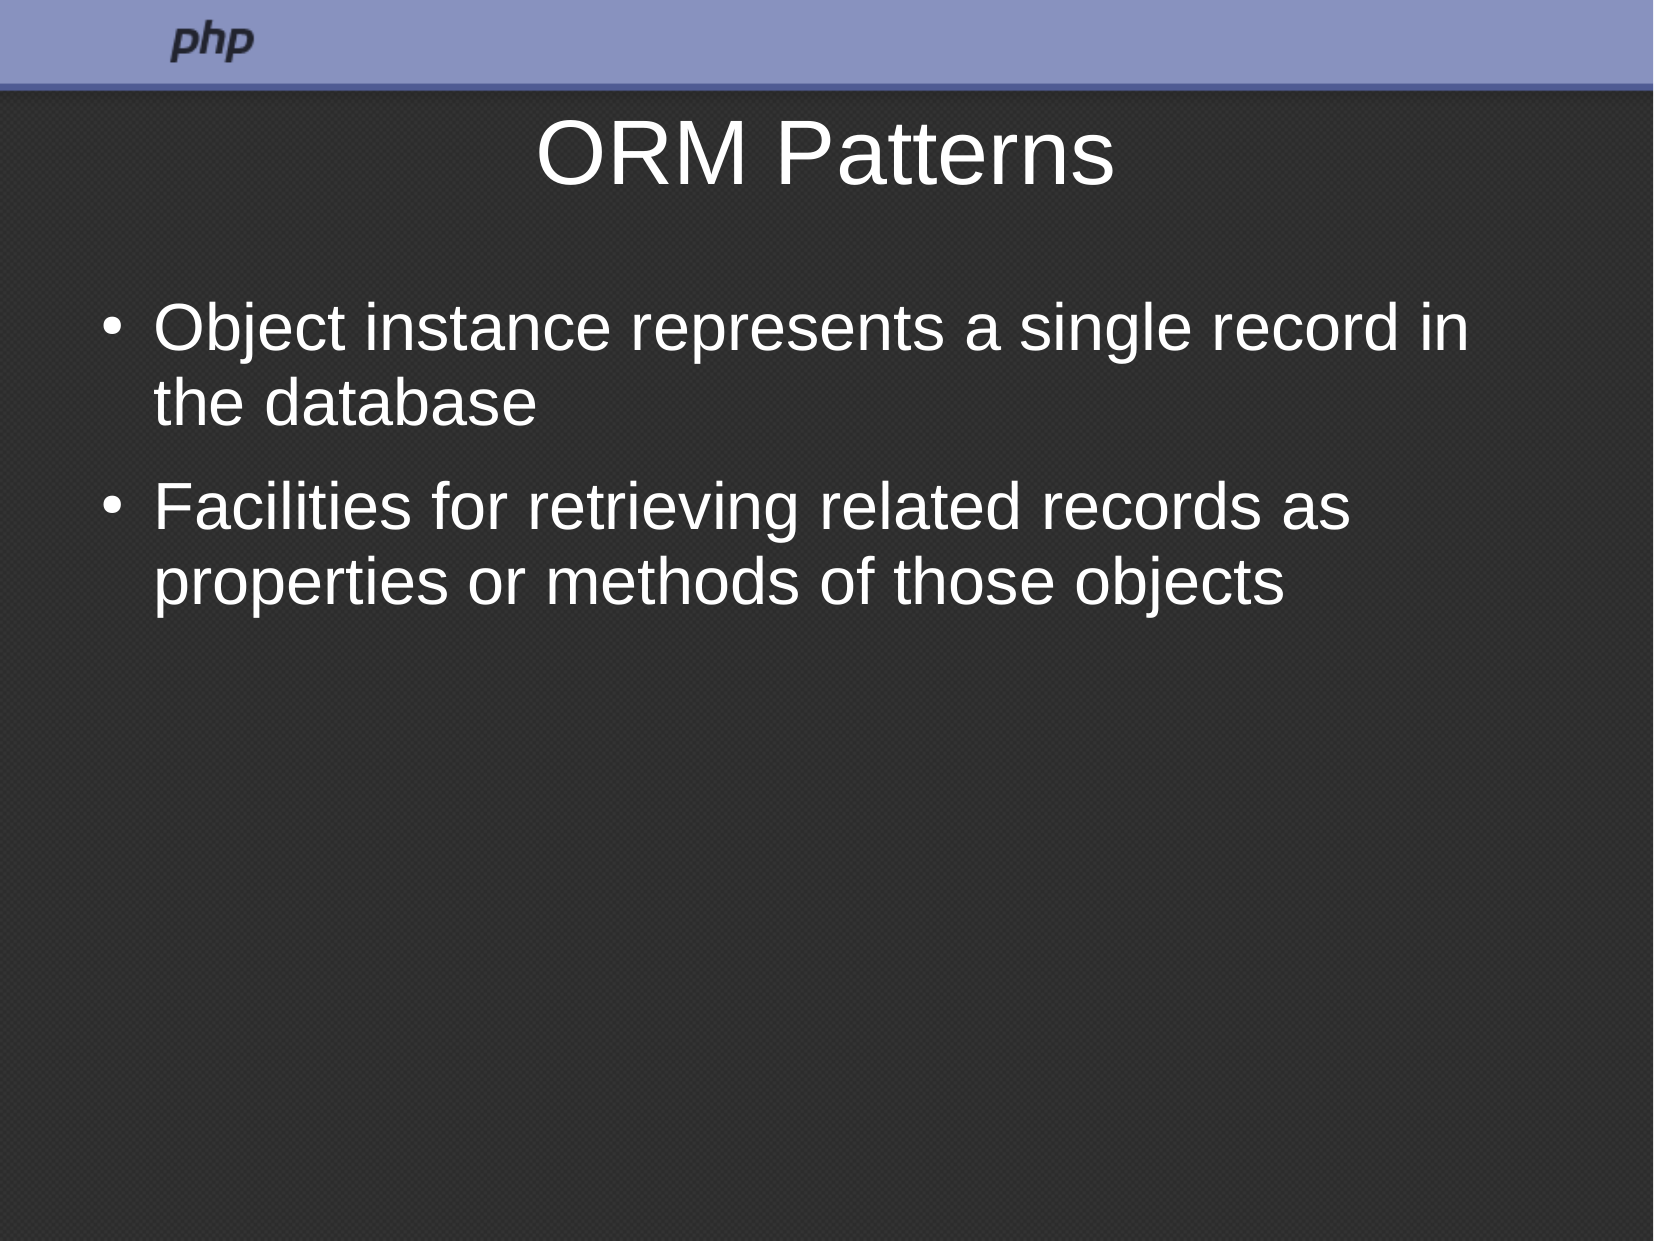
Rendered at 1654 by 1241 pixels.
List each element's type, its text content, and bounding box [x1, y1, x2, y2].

picture [0, 0, 1654, 1241]
list Object instance represents a single record in the database Facilities for retrieving related records as properties or methods of those objects [82, 290, 1571, 1010]
title ORM Patterns [82, 49, 1571, 257]
